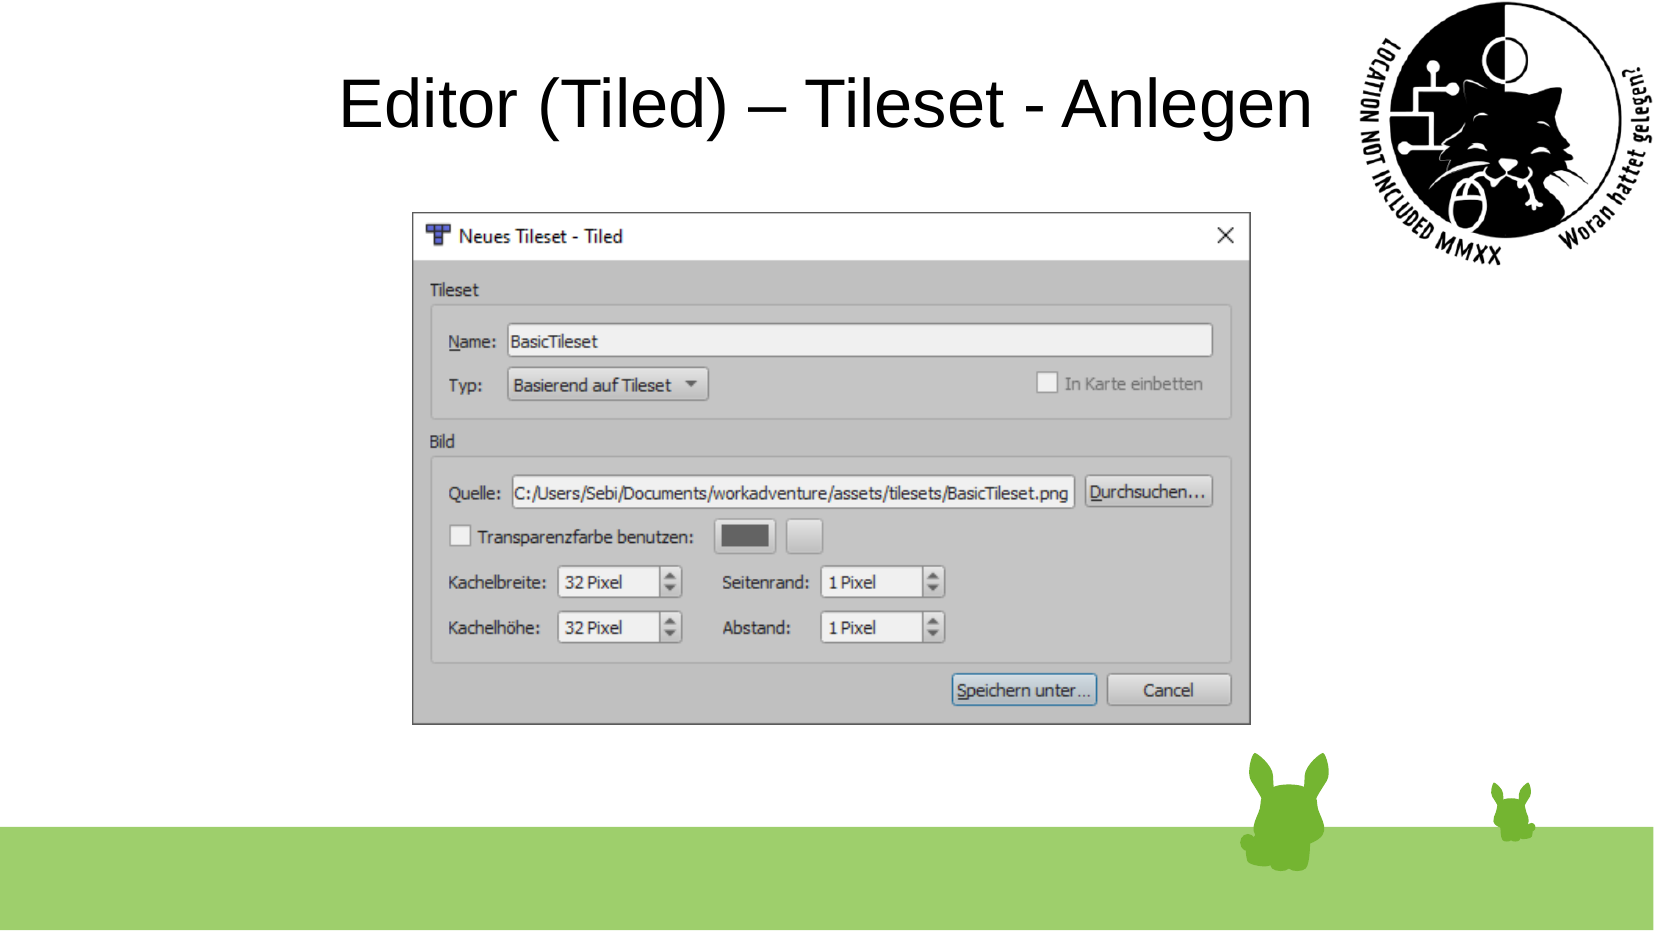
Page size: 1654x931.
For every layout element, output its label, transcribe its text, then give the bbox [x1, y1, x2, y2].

picture [412, 212, 1251, 725]
picture [1358, 0, 1654, 266]
title Editor (Tiled) – Tileset - Anlegen [88, 29, 1565, 178]
